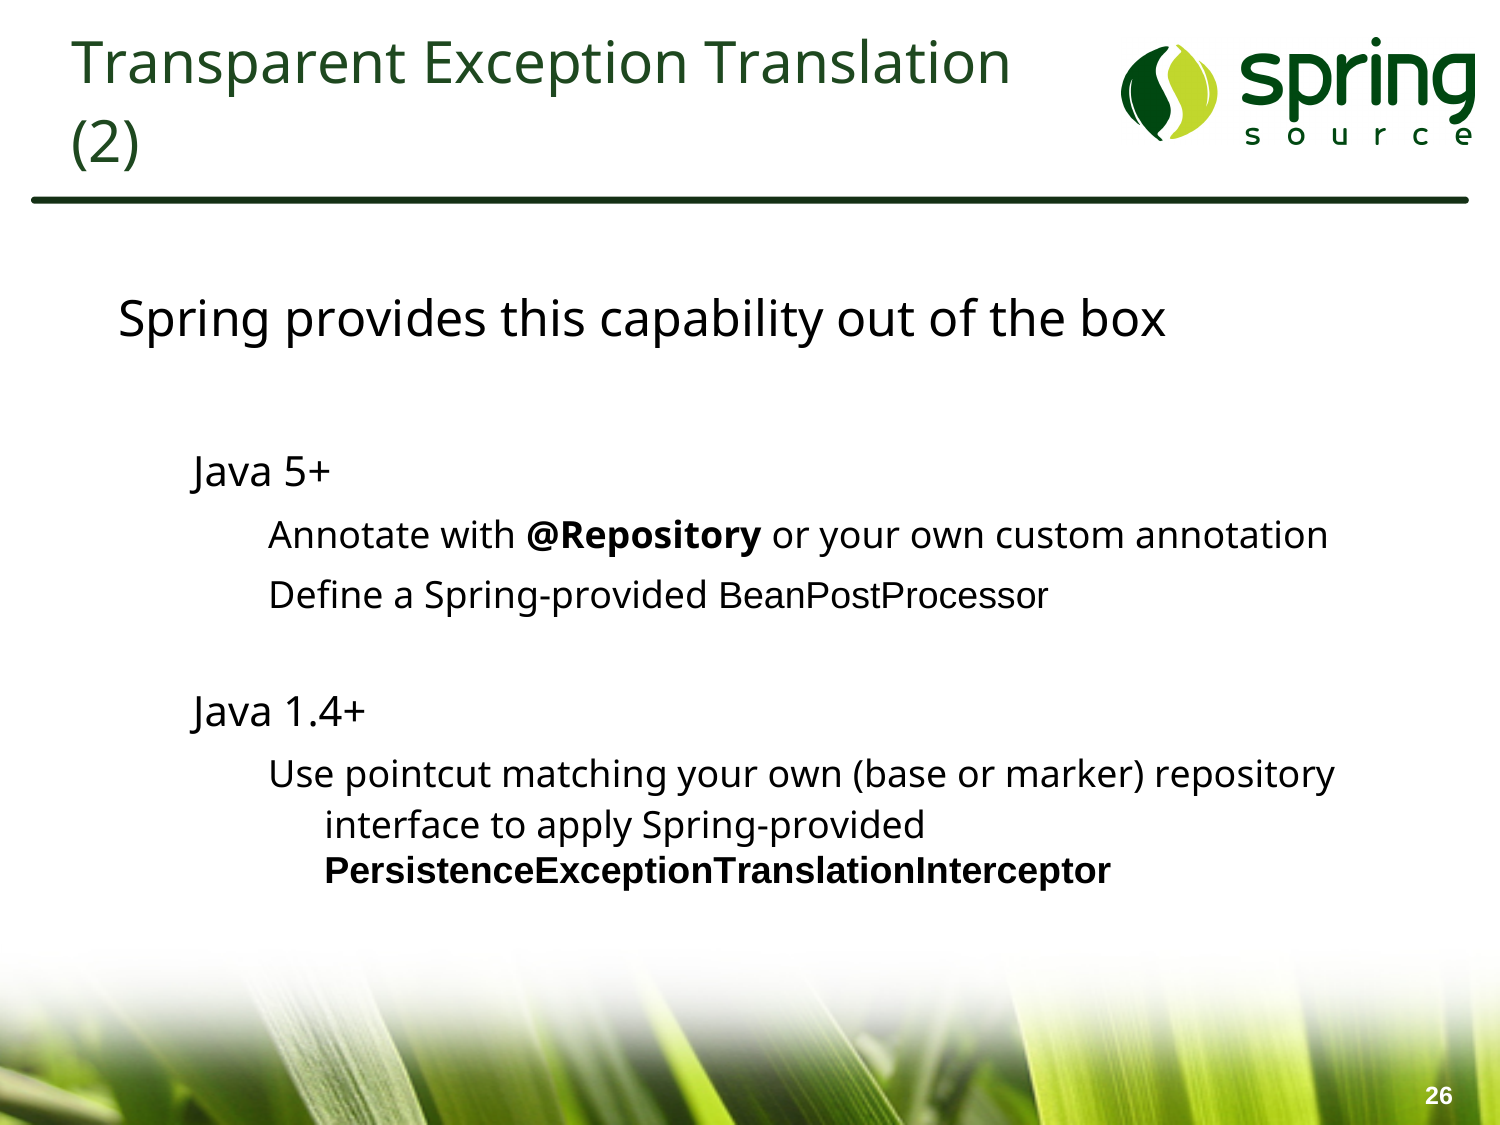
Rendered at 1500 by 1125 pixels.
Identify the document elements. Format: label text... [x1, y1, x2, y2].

picture [0, 944, 1500, 1125]
picture [1121, 37, 1475, 145]
title Transparent Exception Translation (2) [56, 13, 1089, 176]
list Spring provides this capability out of the box Java 5+ Annotate with @Repository or your own custom annotation Define a Spring-provided BeanPostProcessor Java 1.4+ Use pointcut matching your own (base or marker) repository interface to apply Spring-provided PersistenceExceptionTranslationInterceptor [103, 275, 1394, 938]
